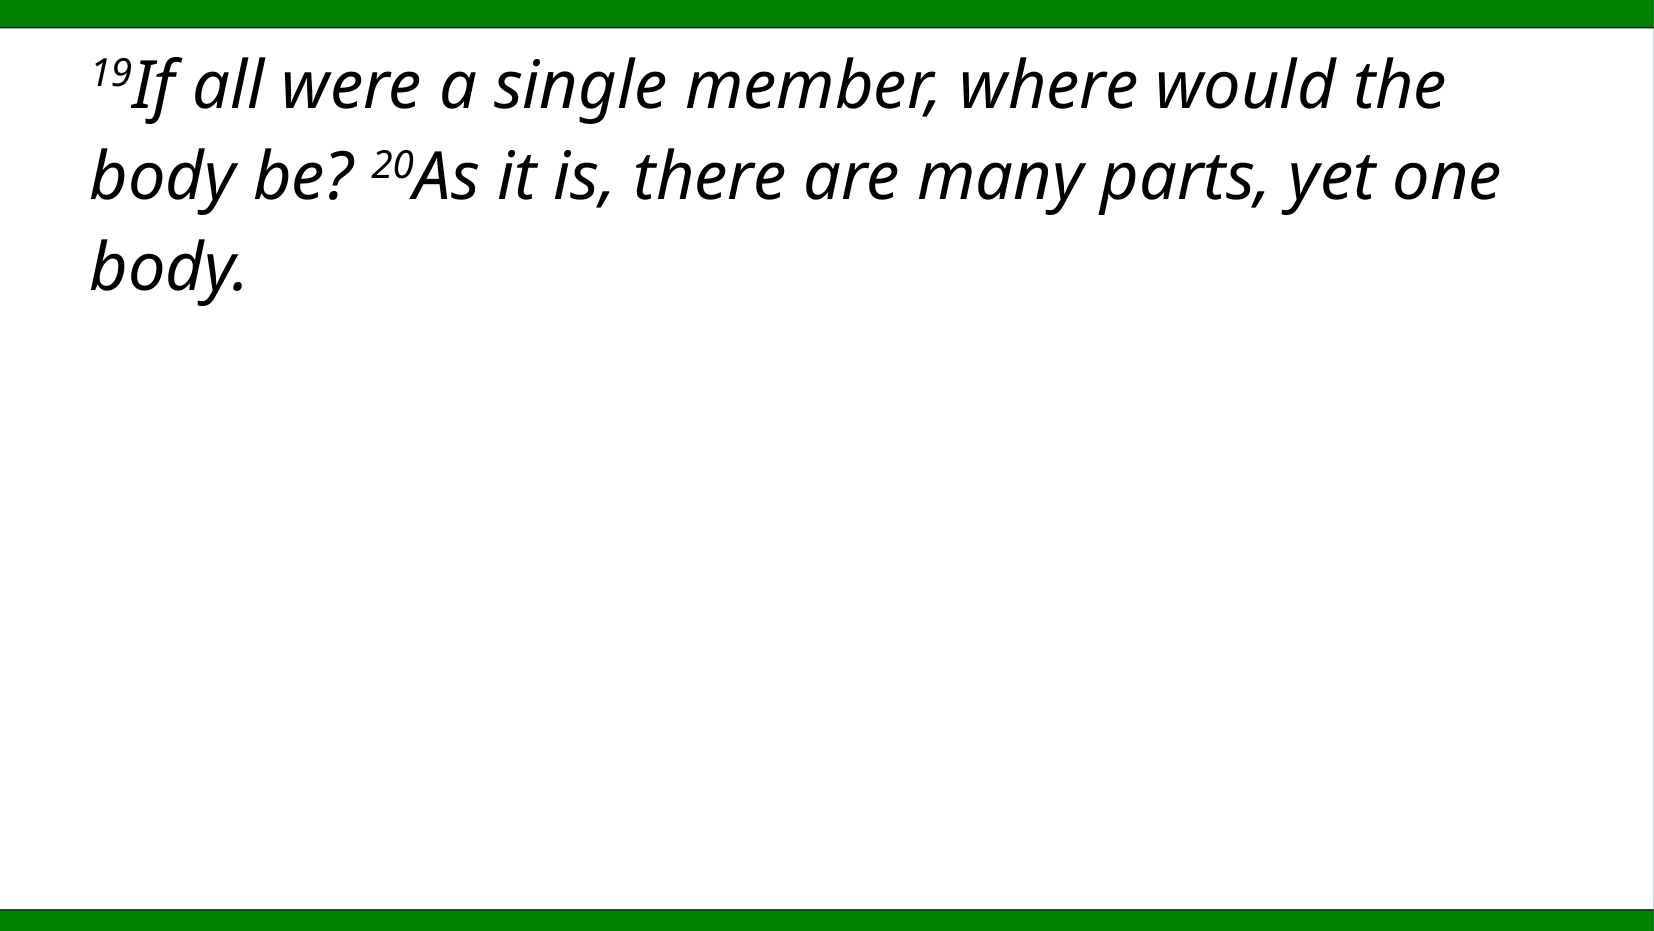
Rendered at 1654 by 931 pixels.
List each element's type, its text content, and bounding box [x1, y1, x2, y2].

picture [0, 0, 1654, 931]
text_box 19If all were a single member, where would the body be? 20As it is, there are many parts, yet one body. [75, 30, 1591, 312]
